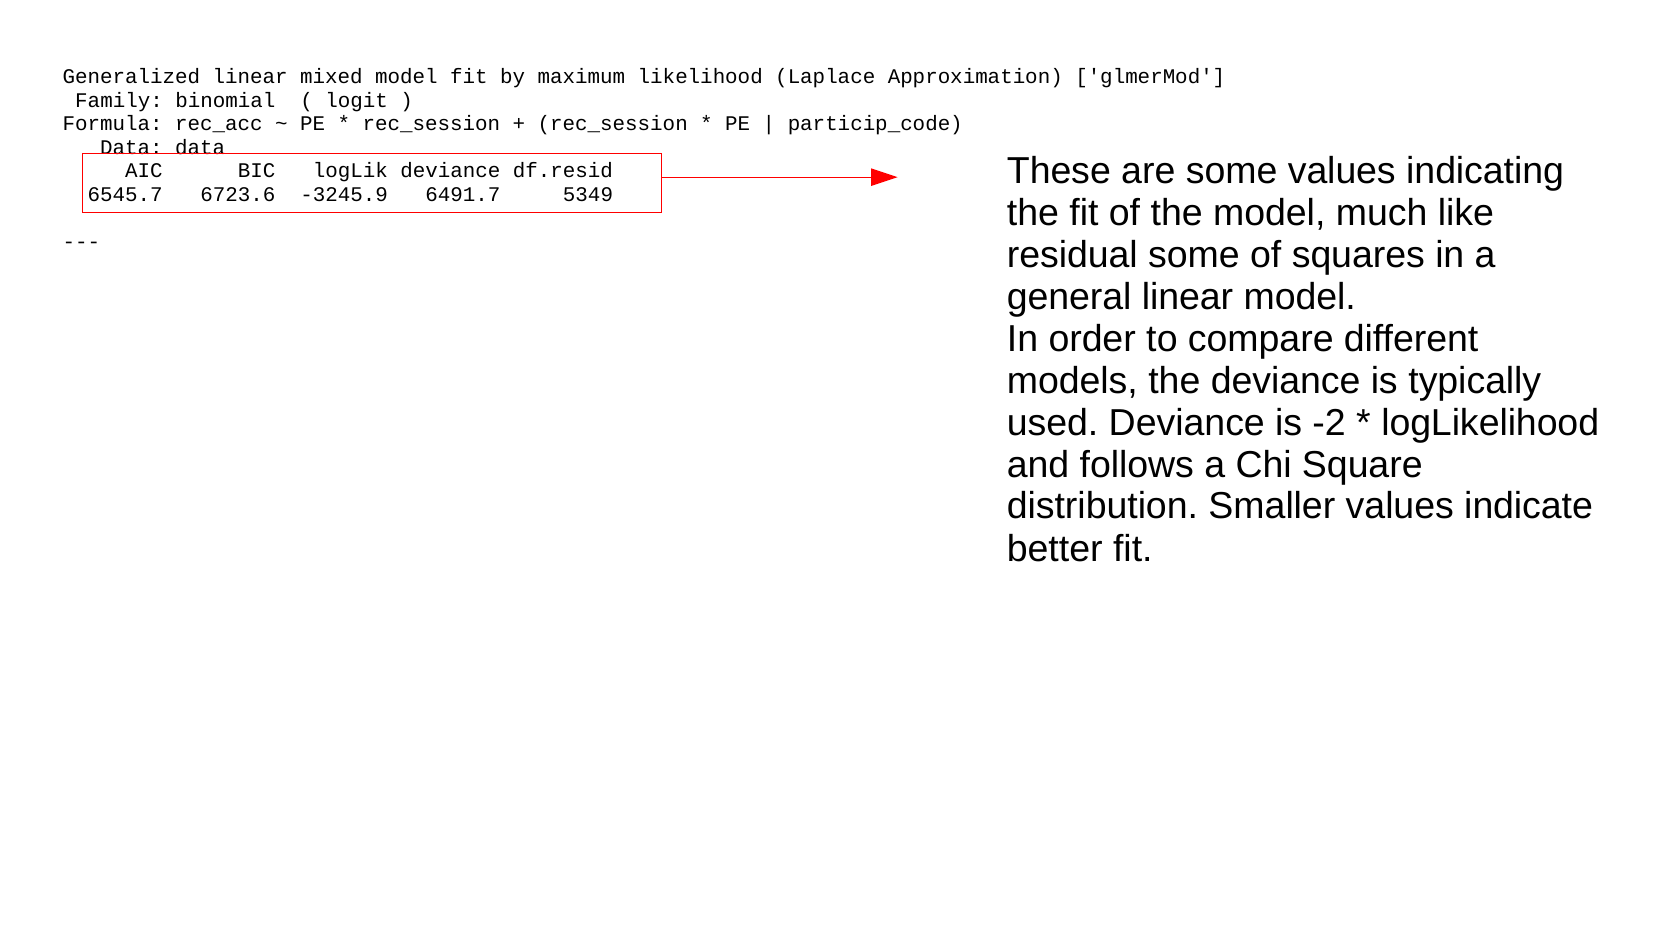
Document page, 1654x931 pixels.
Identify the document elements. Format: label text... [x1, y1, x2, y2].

text_box Generalized linear mixed model fit by maximum likelihood (Laplace Approximation) ['glmerMod'] Family: binomial ( logit ) Formula: rec_acc ~ PE * rec_session + (rec_session * PE | particip_code) Data: data AIC BIC logLik deviance df.resid 6545.7 6723.6 -3245.9 6491.7 5349 --- [48, 59, 1241, 333]
text_box These are some values indicating the fit of the model, much like residual some of squares in a general linear model. In order to compare different models, the deviance is typically used. Deviance is -2 * logLikelihood and follows a Chi Square distribution. Smaller values indicate better fit. [992, 141, 1619, 787]
